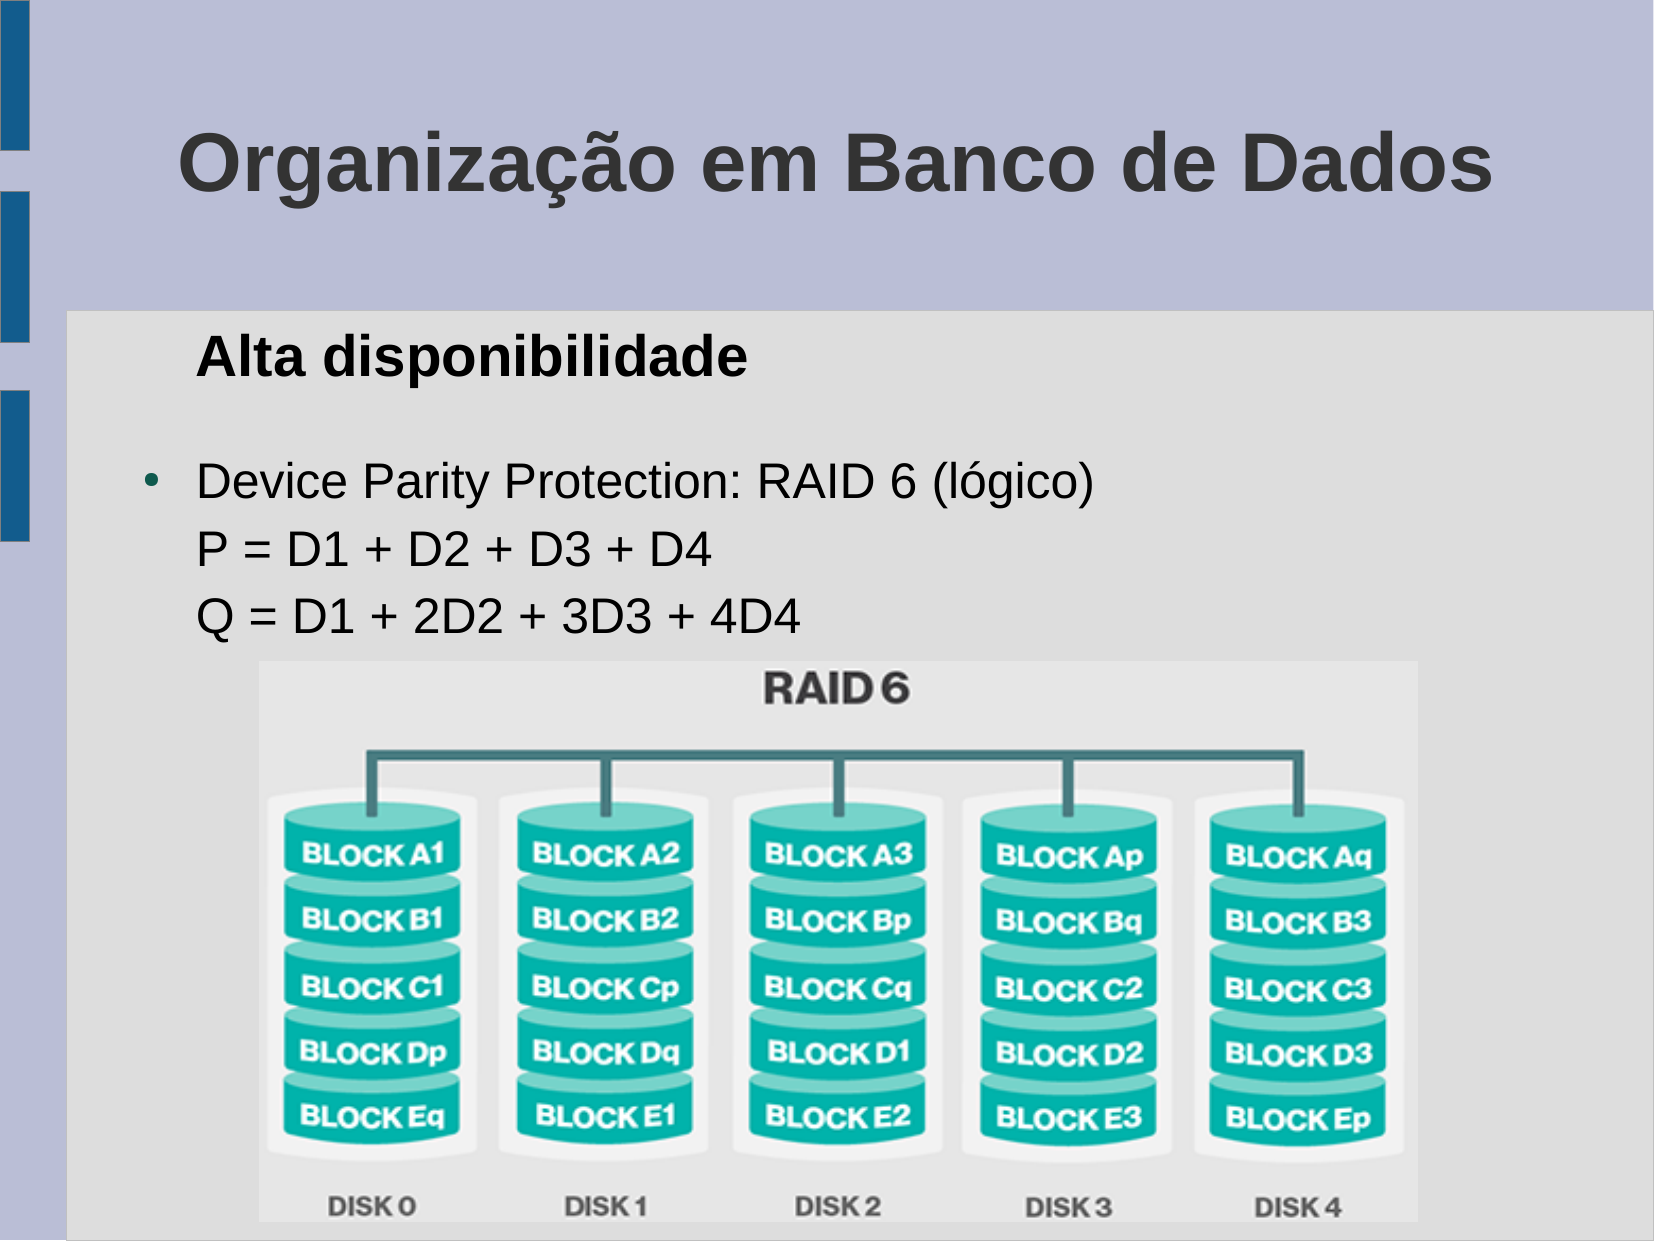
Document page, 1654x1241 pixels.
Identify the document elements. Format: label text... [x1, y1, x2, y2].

title Organização em Banco de Dados [82, 59, 1592, 267]
picture [259, 661, 1418, 1222]
list Alta disponibilidade Device Parity Protection: RAID 6 (lógico) P = D1 + D2 + D3 + D4 Q = D1 + 2D2 + 3D3 + 4D4 [124, 323, 1597, 803]
